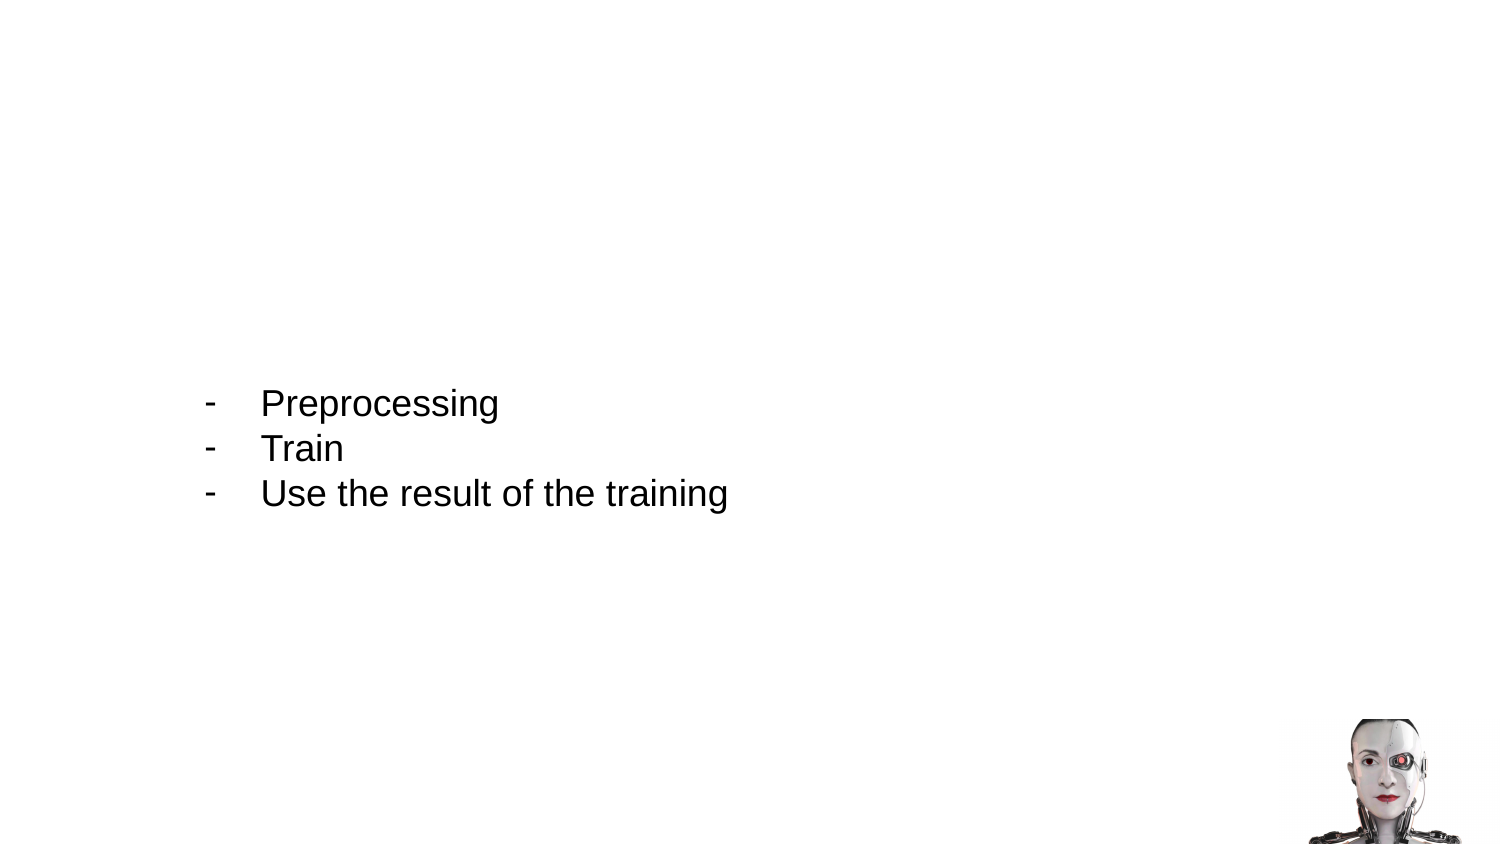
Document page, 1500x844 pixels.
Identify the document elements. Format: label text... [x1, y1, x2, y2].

text_box Preprocessing Train Use the result of the training [170, 363, 1280, 529]
picture [1279, 719, 1500, 844]
